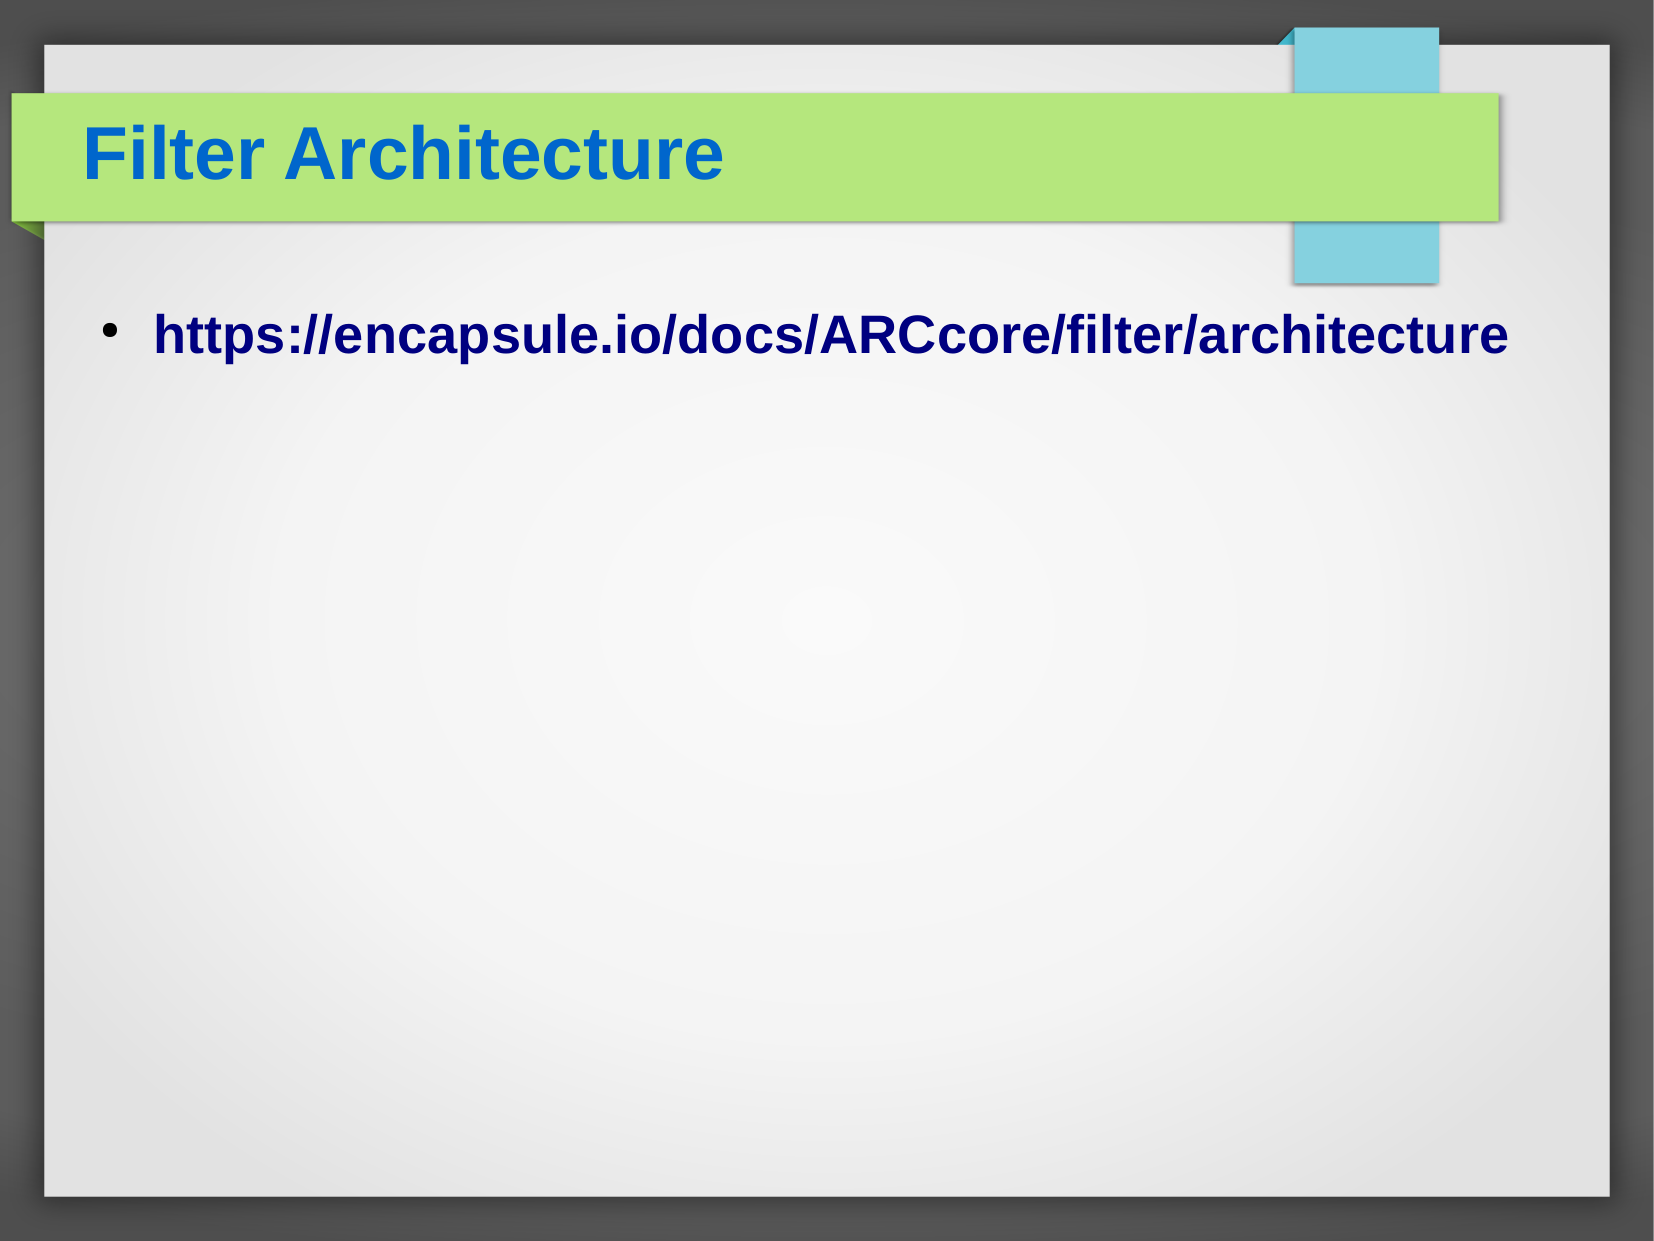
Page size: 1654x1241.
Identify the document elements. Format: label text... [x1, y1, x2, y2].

title Filter Architecture [82, 94, 1264, 213]
picture [0, 0, 1654, 1241]
list https://encapsule.io/docs/ARCcore/filter/architecture [82, 295, 1571, 1015]
